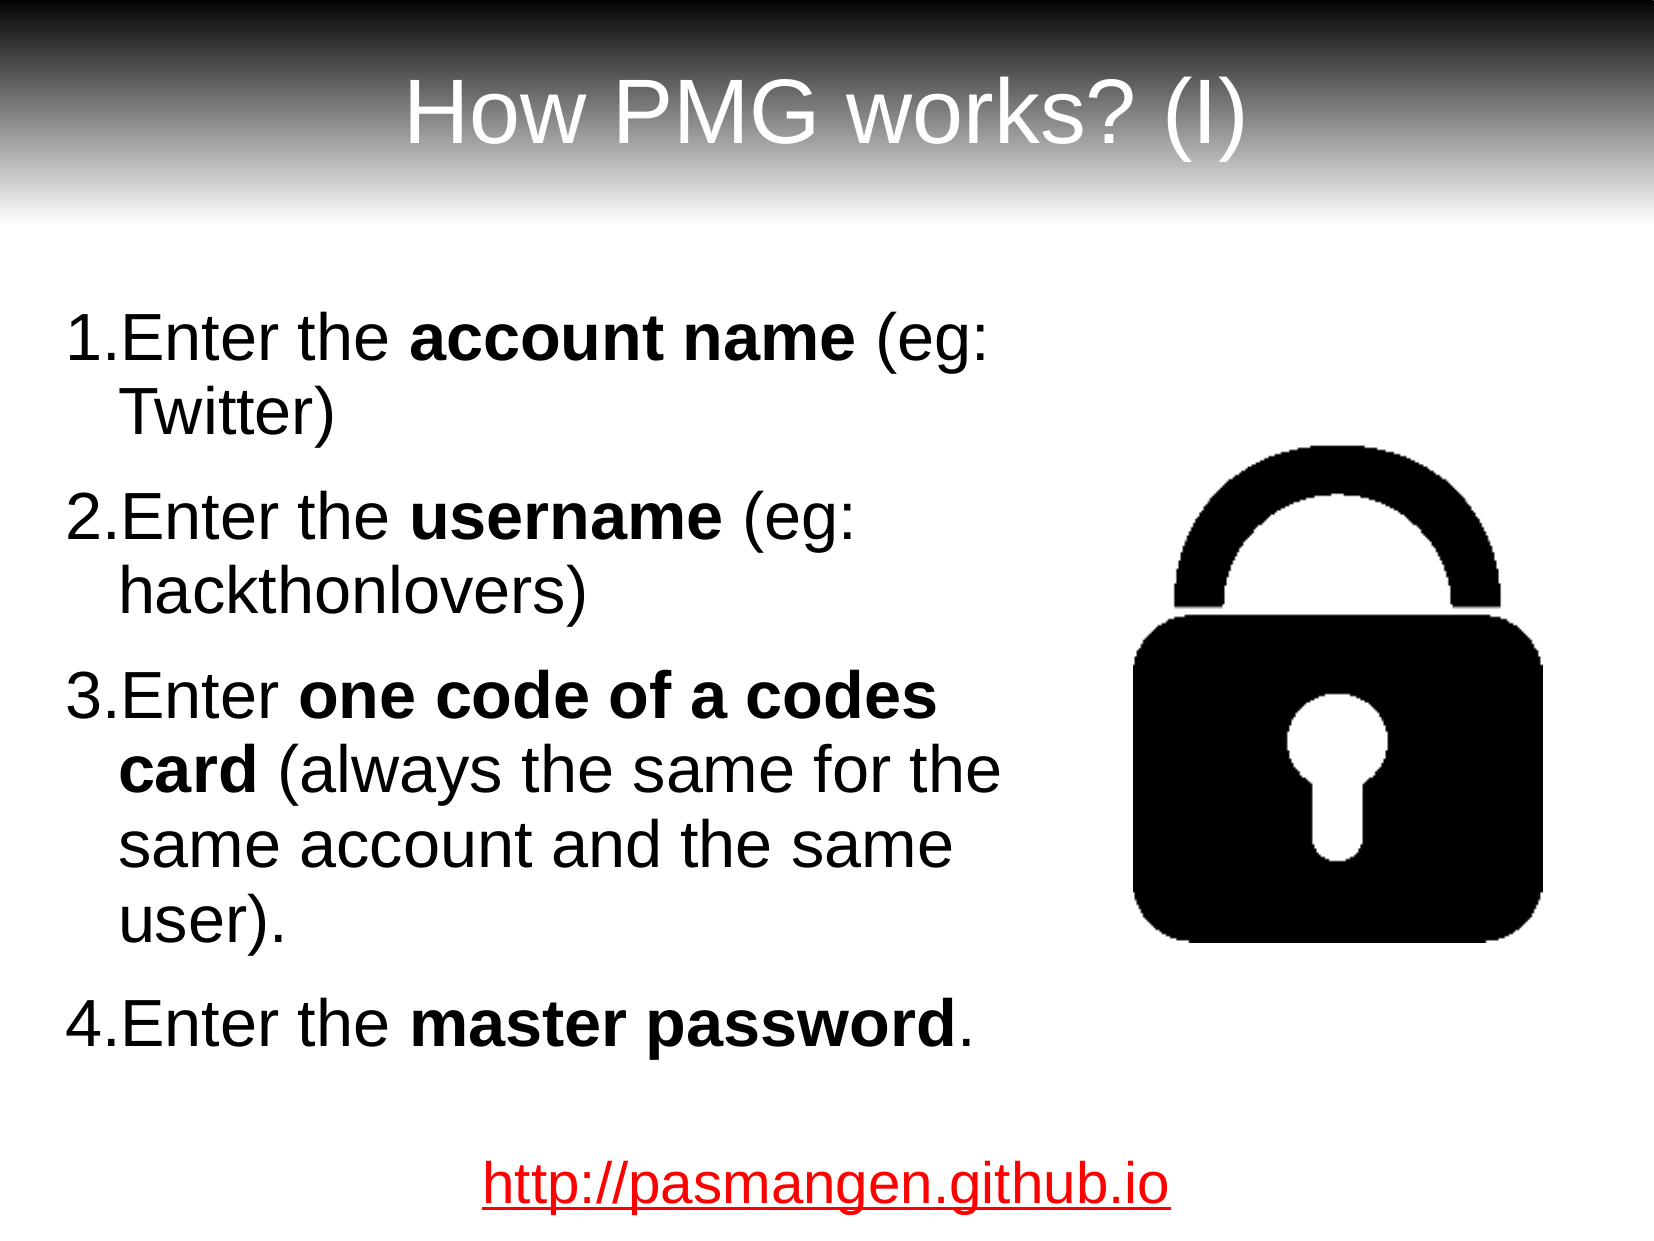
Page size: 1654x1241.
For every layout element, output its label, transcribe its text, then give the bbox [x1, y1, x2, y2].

title How PMG works? (I) [0, 0, 1654, 225]
picture [1133, 440, 1543, 943]
text_box http://pasmangen.github.io [0, 1143, 1654, 1241]
list Enter the account name (eg: Twitter) Enter the username (eg: hackthonlovers) Enter one code of a codes card (always the same for the same account and the same user). Enter the master password. [47, 70, 1016, 1143]
